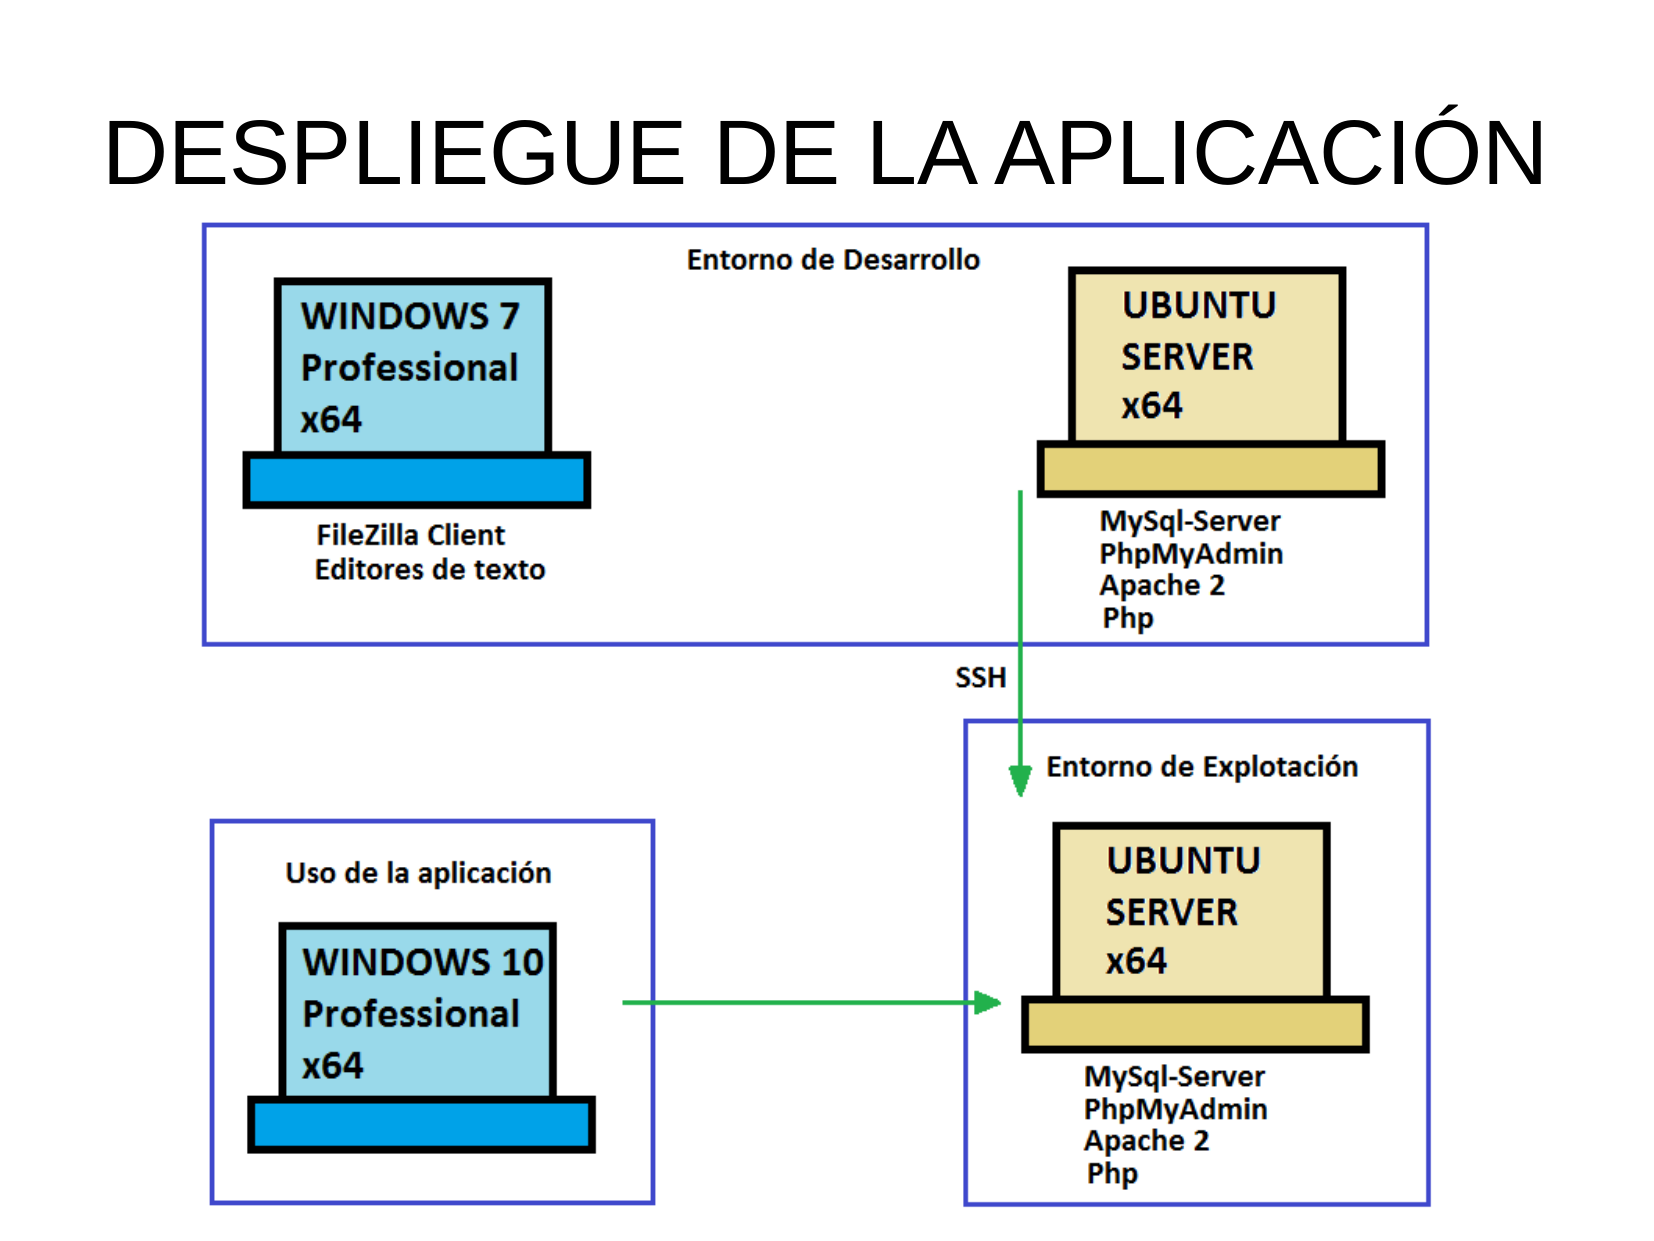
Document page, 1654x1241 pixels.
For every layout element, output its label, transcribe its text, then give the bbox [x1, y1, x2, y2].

title DESPLIEGUE DE LA APLICACIÓN [82, 49, 1571, 257]
picture [185, 212, 1453, 1229]
